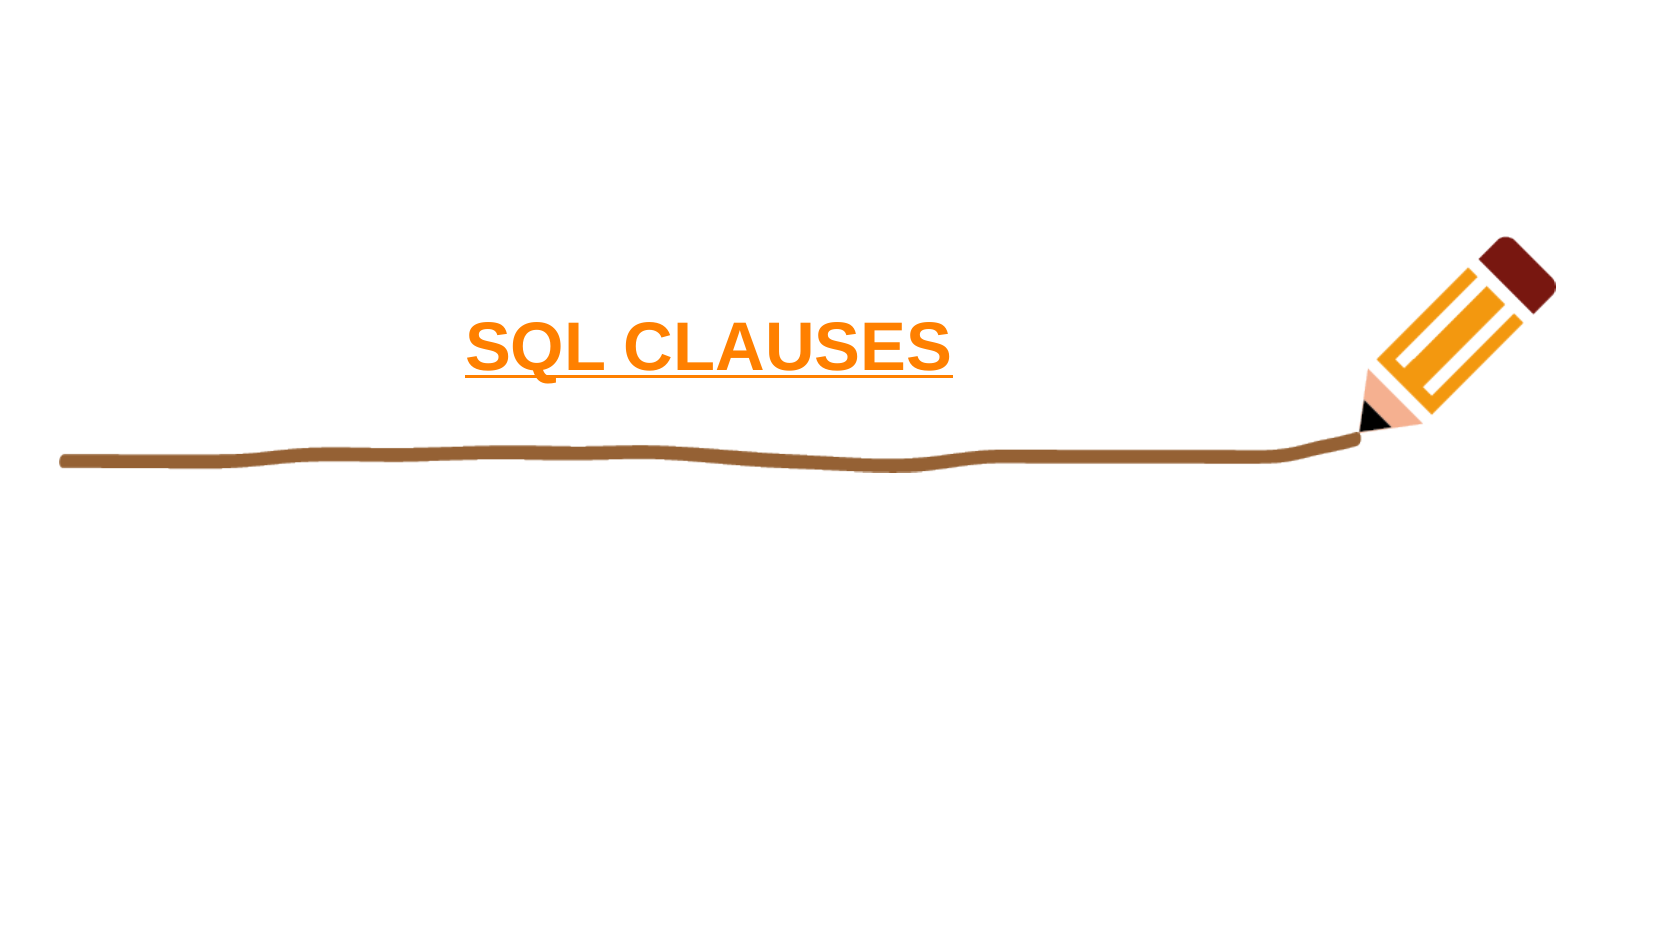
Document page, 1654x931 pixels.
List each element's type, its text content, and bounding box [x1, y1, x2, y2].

title SQL CLAUSES [88, 265, 1329, 429]
picture [59, 236, 1556, 473]
